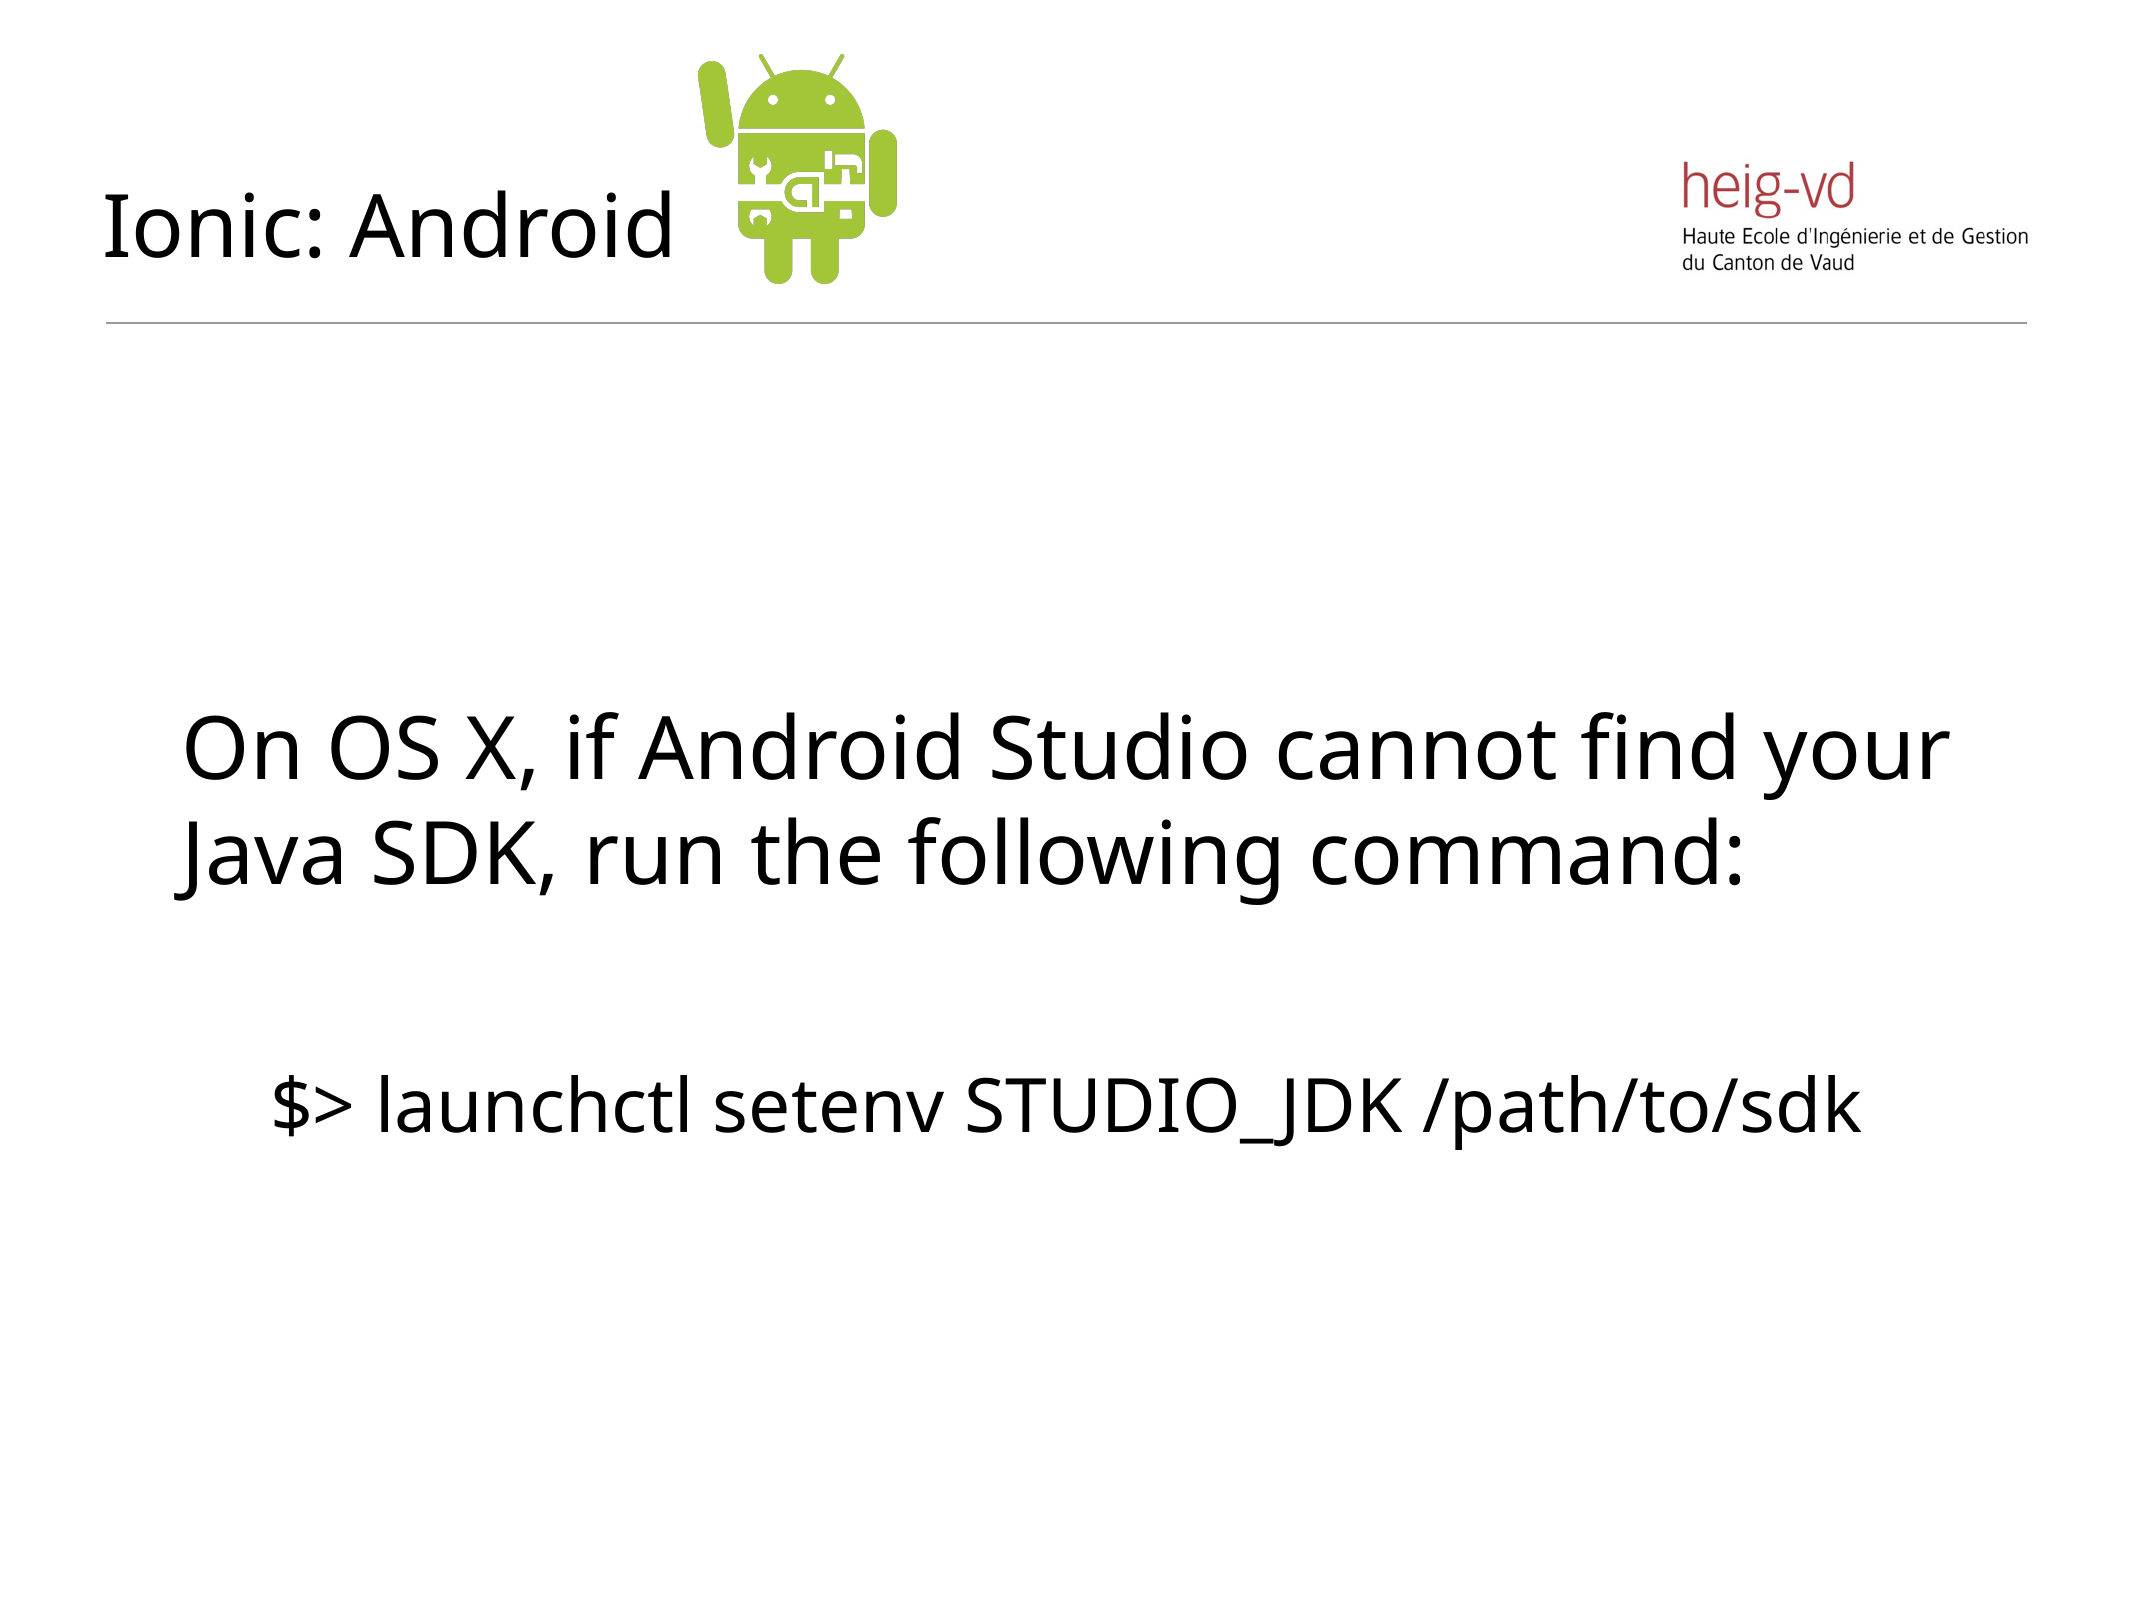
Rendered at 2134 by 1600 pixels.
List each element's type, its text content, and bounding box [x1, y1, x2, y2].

title Ionic: Android [917, 54, 2040, 284]
title Ionic: Android [93, 54, 686, 284]
text_box $> launchctl setenv STUDIO_JDK /path/to/sdk [261, 1049, 1872, 1157]
picture [686, 54, 917, 284]
text_box On OS X, if Android Studio cannot find your Java SDK, run the following command: [173, 683, 1960, 911]
